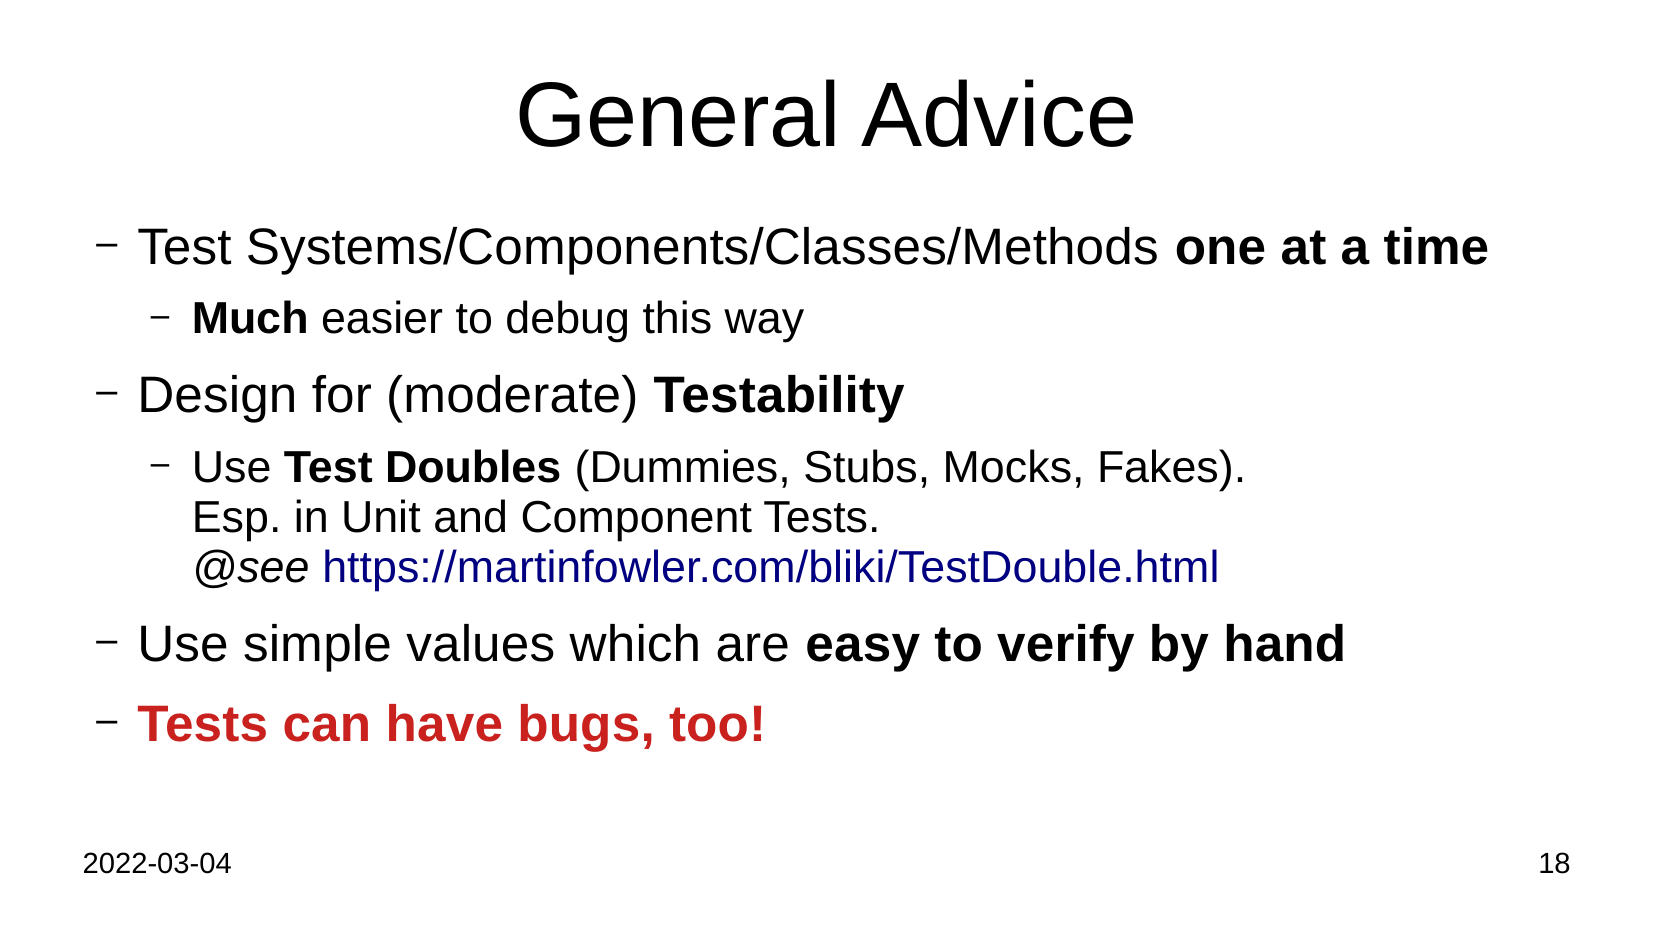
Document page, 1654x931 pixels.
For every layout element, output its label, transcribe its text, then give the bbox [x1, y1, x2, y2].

list Test Systems/Components/Classes/Methods one at a time Much easier to debug this way Design for (moderate) Testability Use Test Doubles (Dummies, Stubs, Mocks, Fakes). Esp. in Unit and Component Tests. @see https://martinfowler.com/bliki/TestDouble.html Use simple values which are easy to verify by hand Tests can have bugs, too! [82, 217, 1571, 758]
title General Advice [82, 37, 1571, 193]
